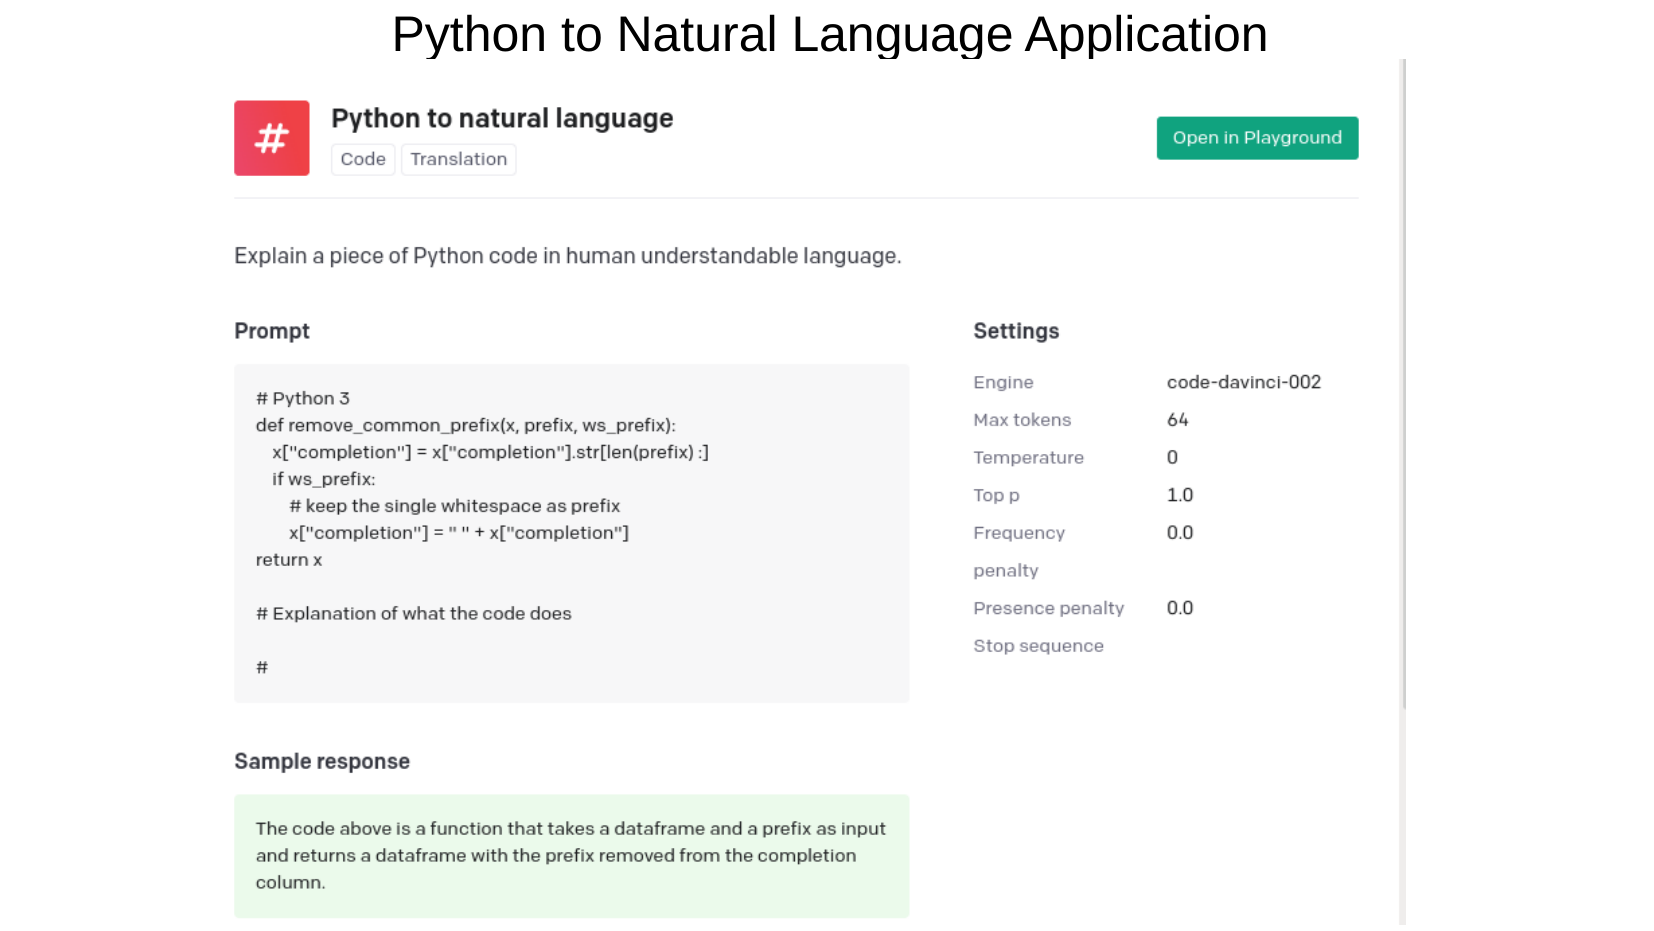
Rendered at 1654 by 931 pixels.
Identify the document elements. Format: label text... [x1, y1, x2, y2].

picture [194, 59, 1406, 925]
title Python to Natural Language Application [41, 0, 1620, 68]
